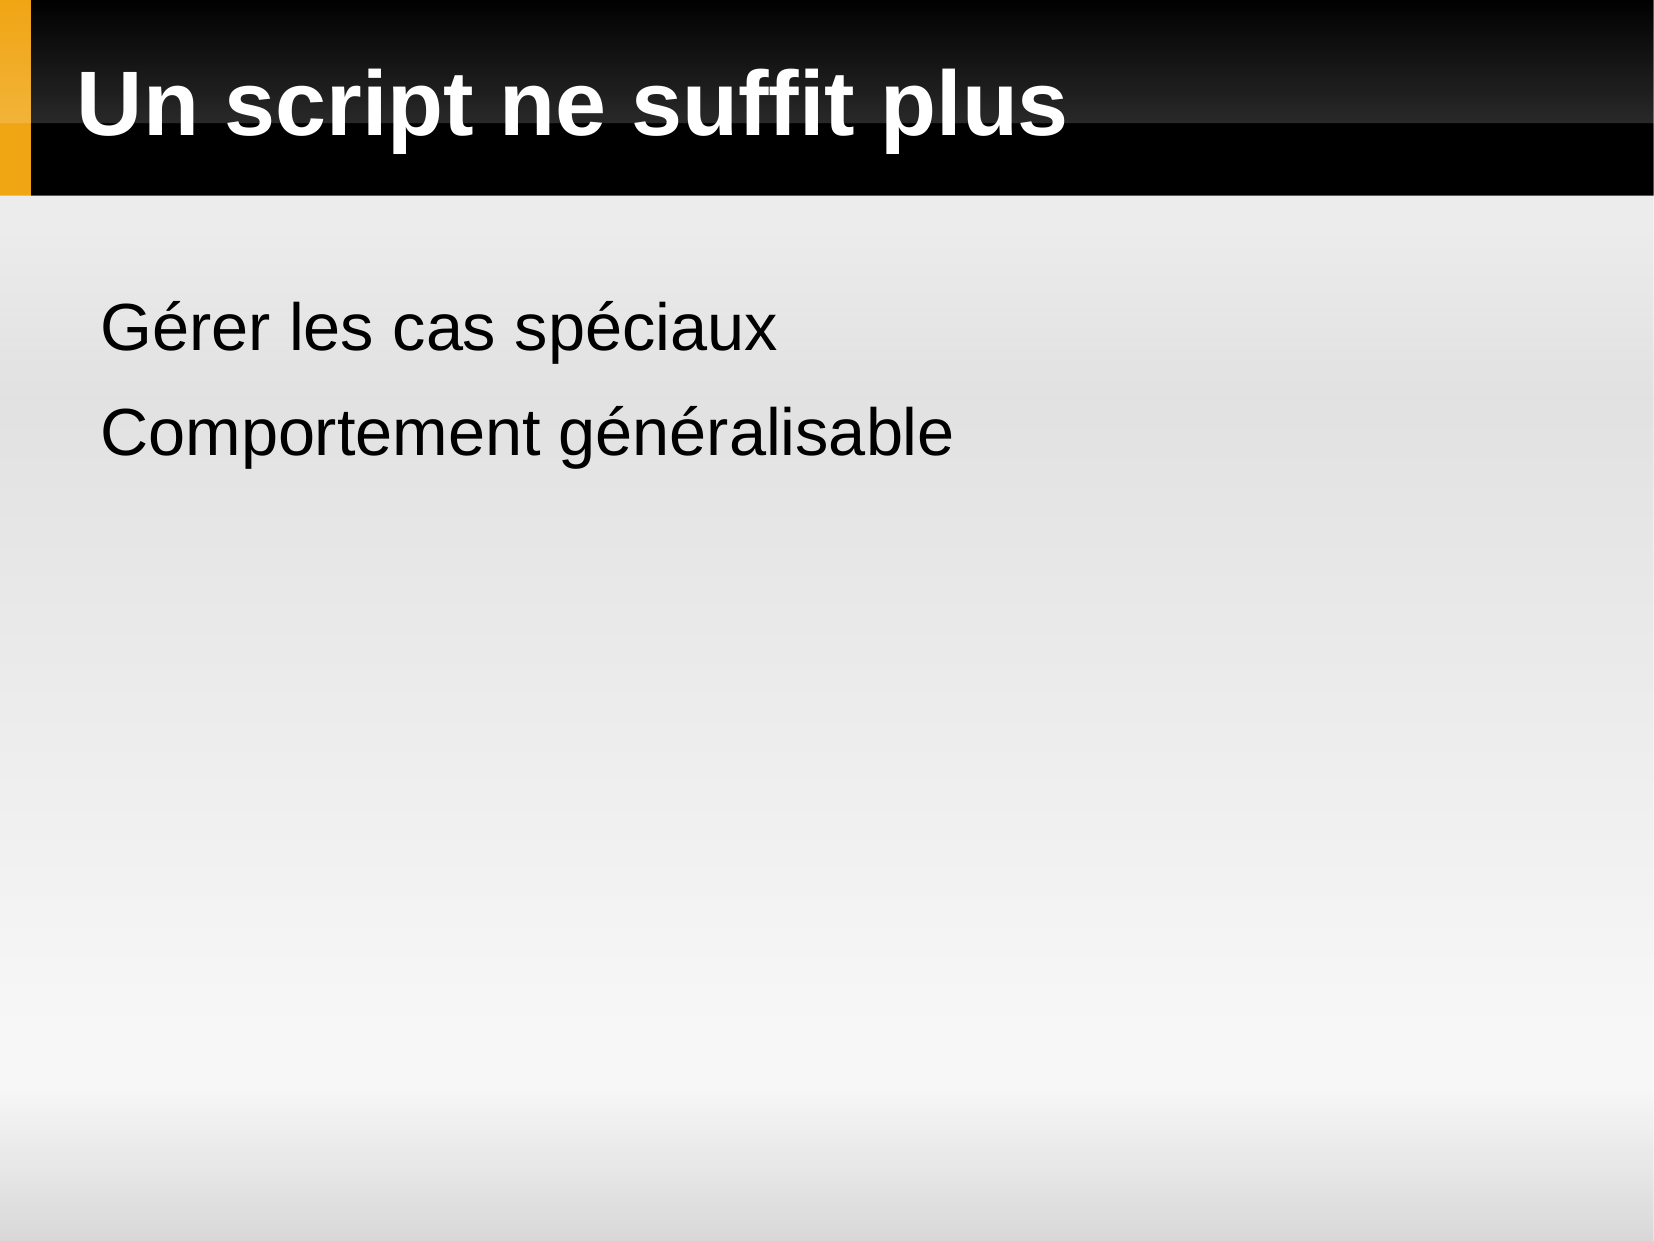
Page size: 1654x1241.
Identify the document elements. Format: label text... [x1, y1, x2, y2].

picture [0, 0, 1654, 1241]
list Gérer les cas spéciaux Comportement généralisable [82, 290, 1571, 1094]
title Un script ne suffit plus [76, 7, 1565, 200]
